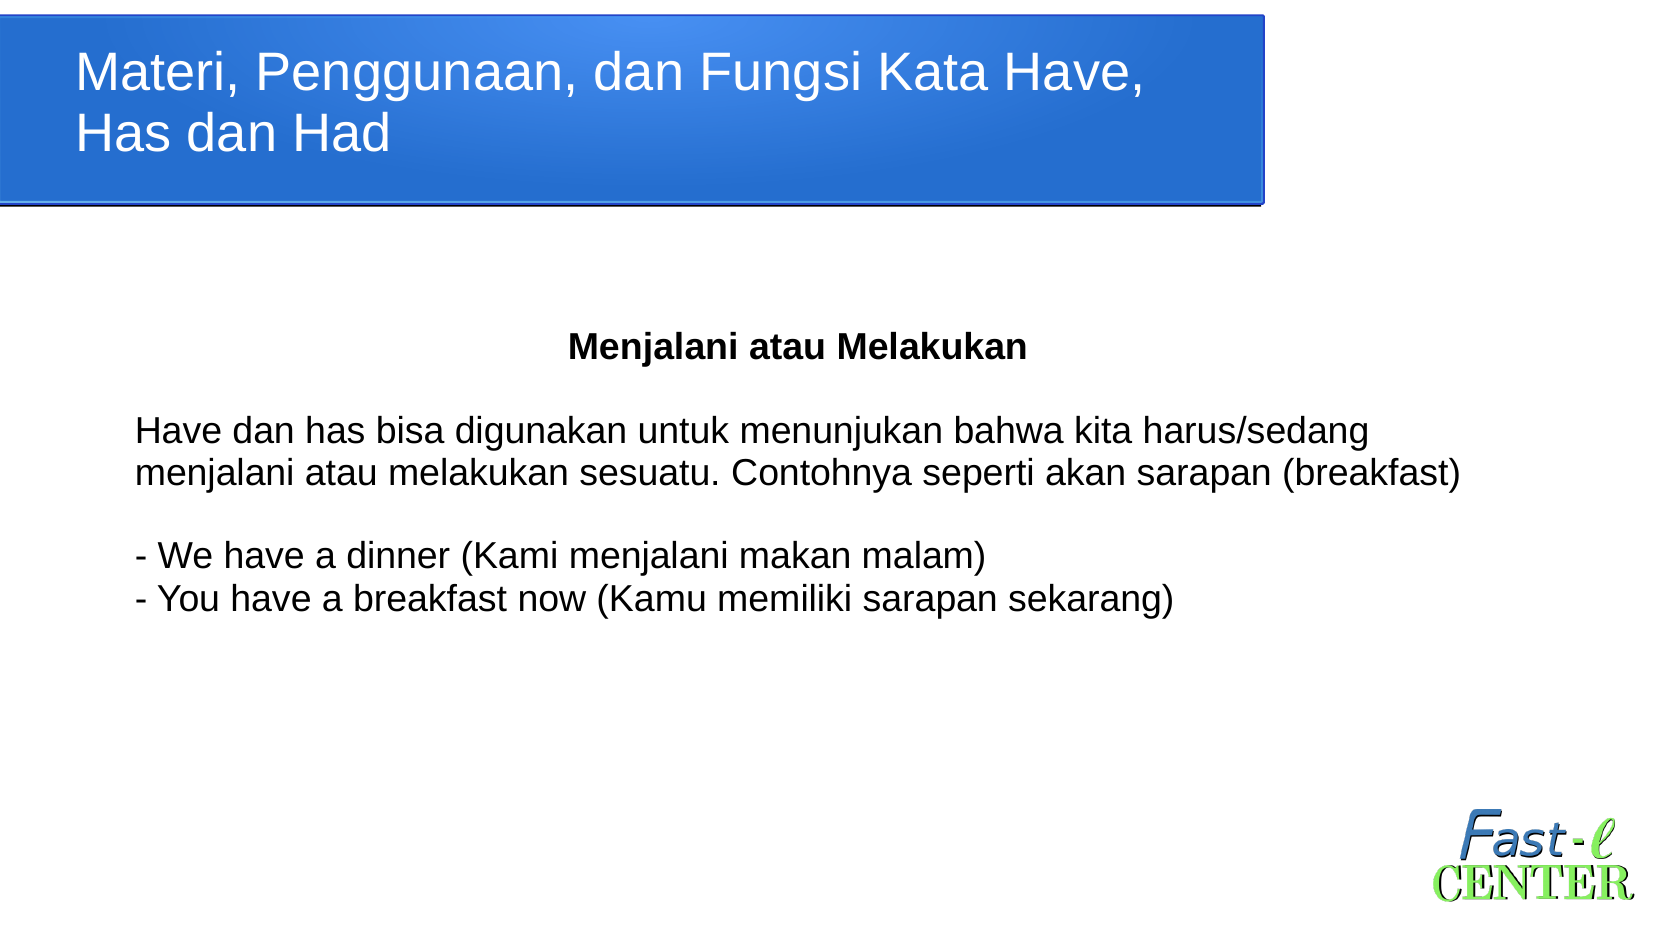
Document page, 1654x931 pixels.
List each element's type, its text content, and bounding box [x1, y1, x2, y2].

picture [1433, 809, 1636, 904]
text_box Menjalani atau Melakukan Have dan has bisa digunakan untuk menunjukan bahwa kita harus/sedang menjalani atau melakukan sesuatu. Contohnya seperti akan sarapan (breakfast) - We have a dinner (Kami menjalani makan malam) - You have a breakfast now (Kamu memiliki sarapan sekarang) [120, 317, 1477, 627]
title Materi, Penggunaan, dan Fungsi Kata Have, Has dan Had [75, 41, 1227, 224]
